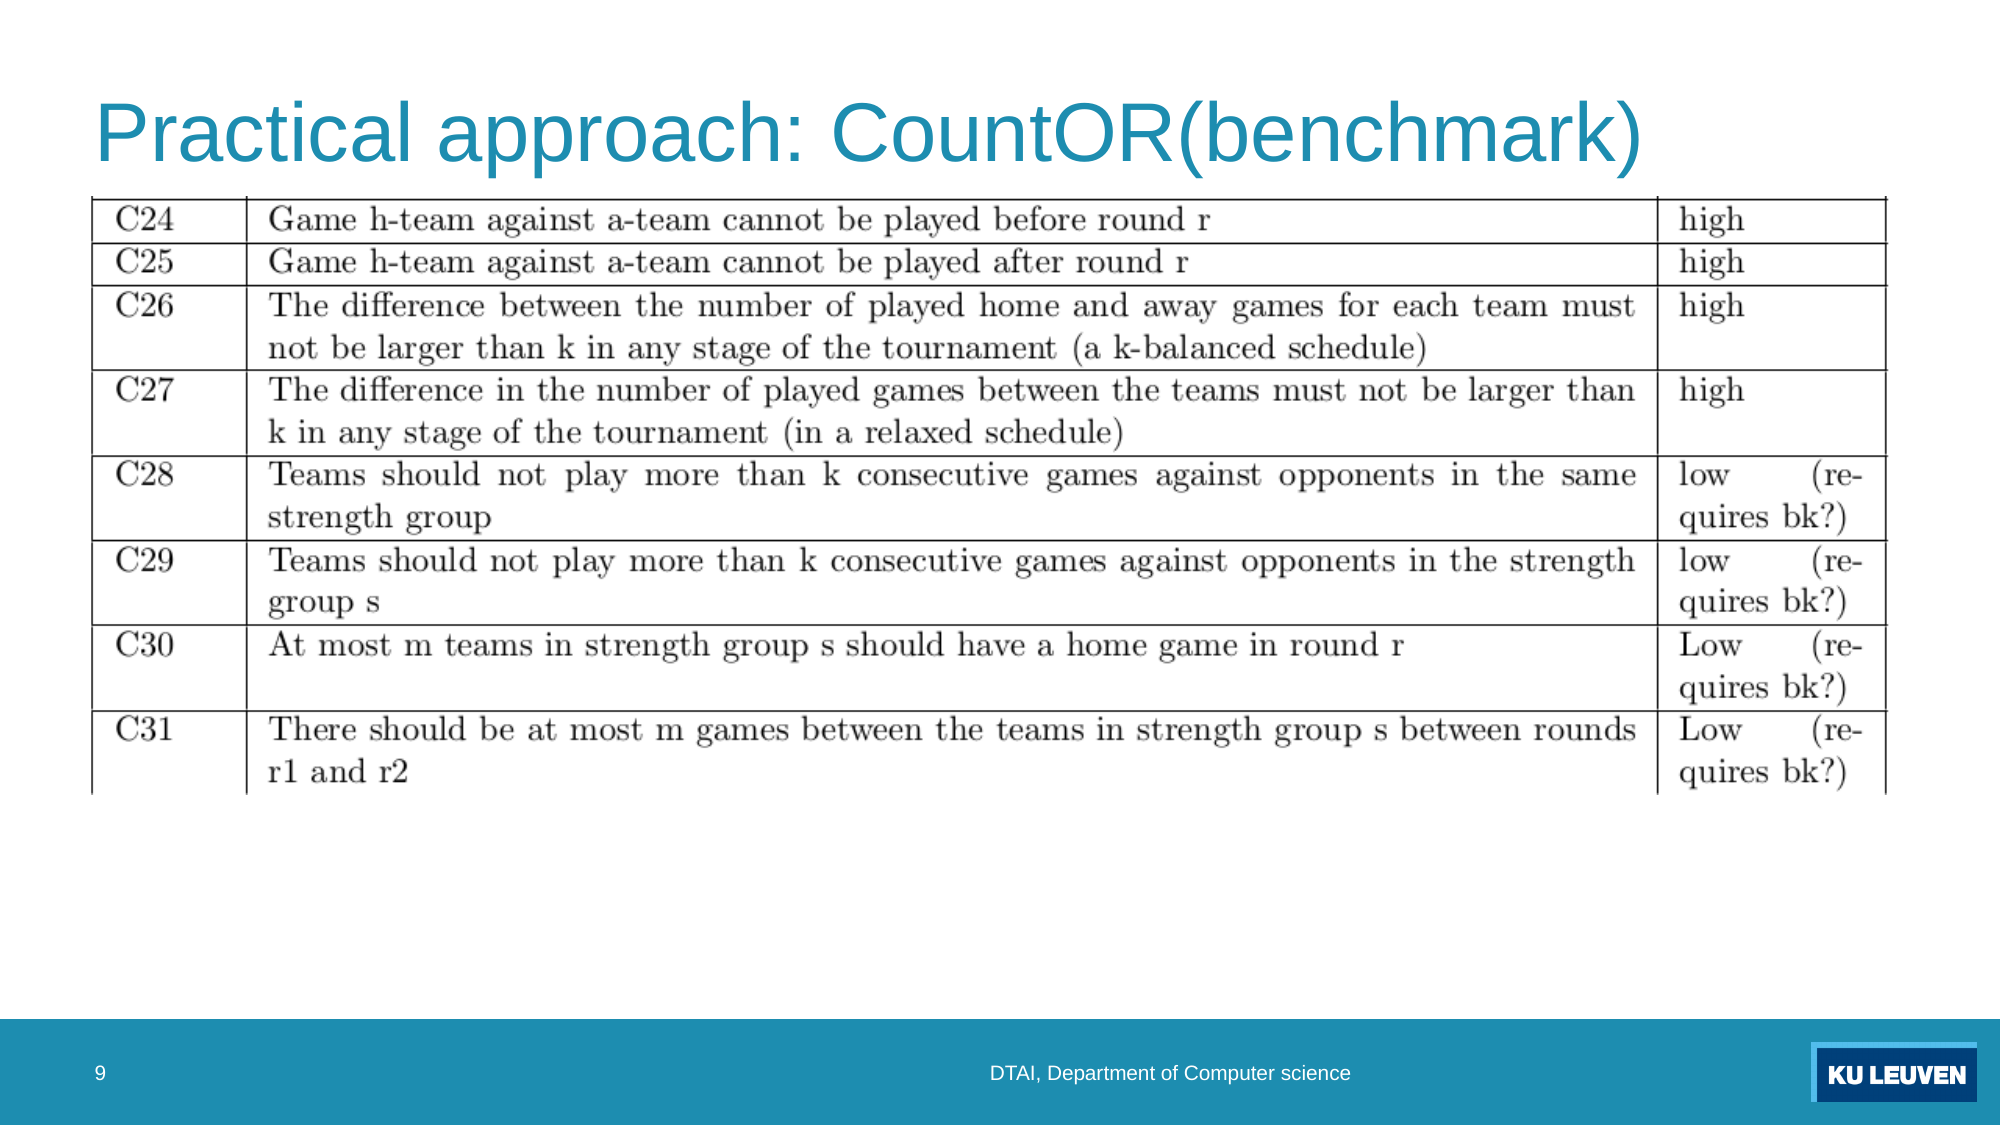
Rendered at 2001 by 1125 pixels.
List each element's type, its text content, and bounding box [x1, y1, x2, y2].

text_box DTAI, Department of Computer science [989, 1018, 1809, 1125]
picture [1811, 1042, 1977, 1102]
title Practical approach: CountOR(benchmark) [94, 33, 1906, 223]
picture [90, 196, 1890, 796]
text_box <number> [94, 1018, 201, 1125]
